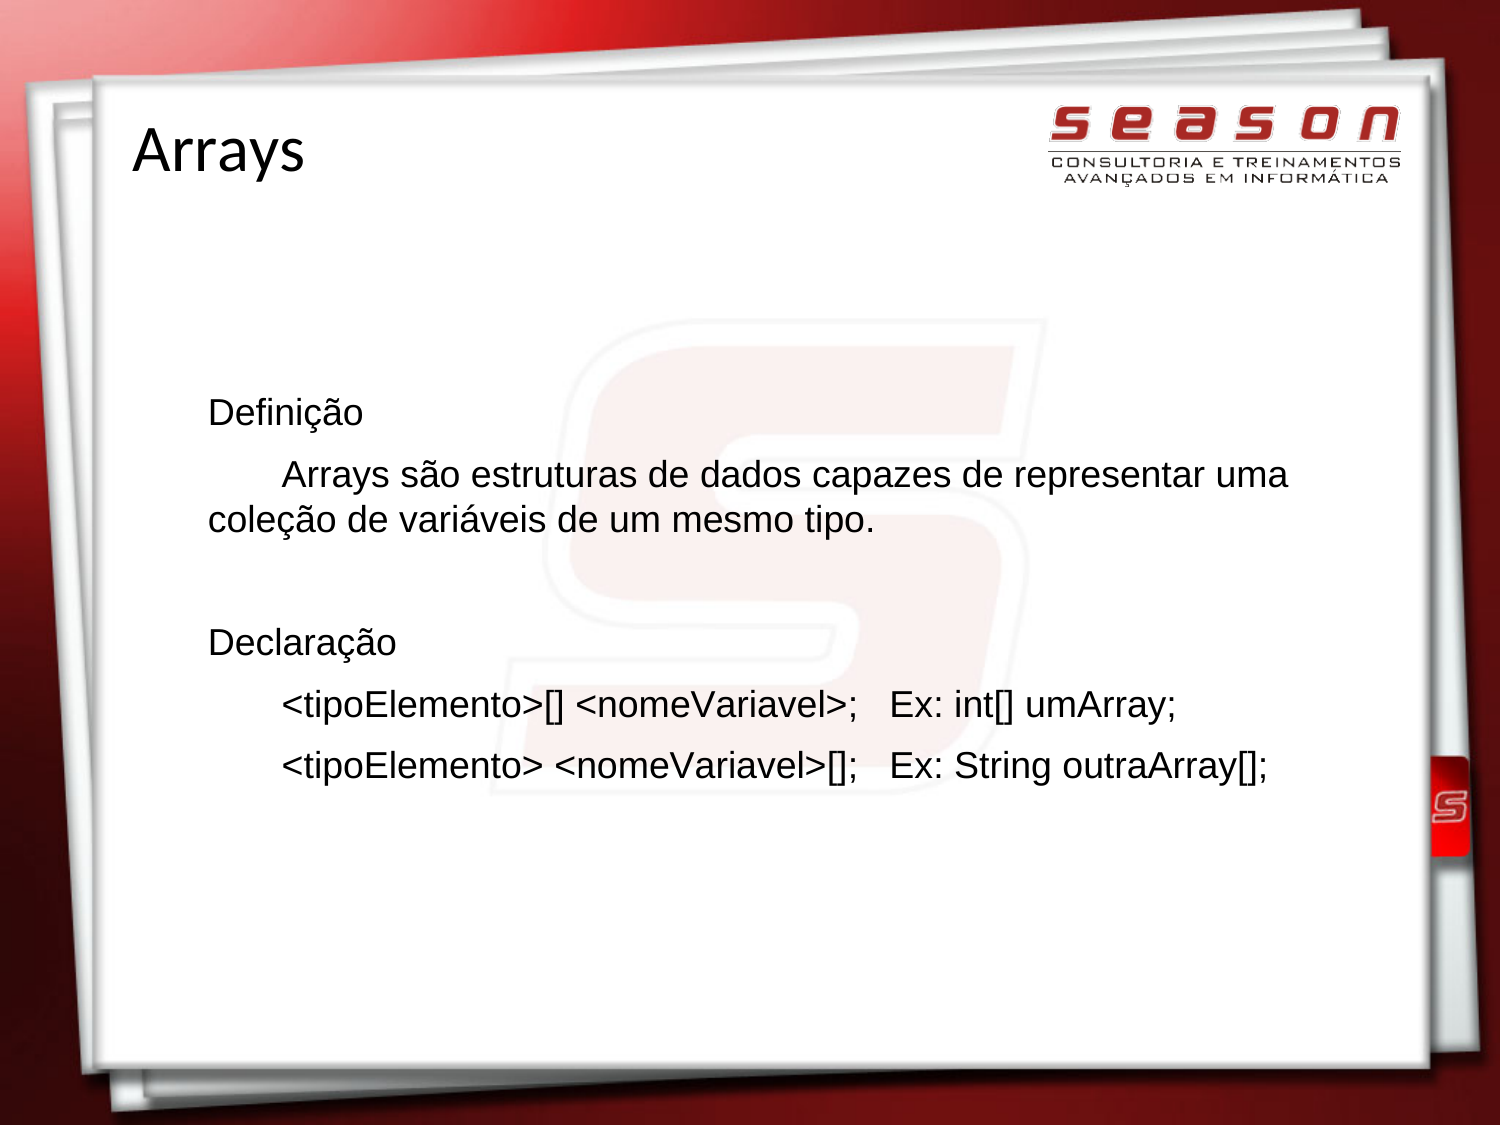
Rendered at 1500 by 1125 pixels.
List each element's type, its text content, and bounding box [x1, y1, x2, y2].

picture [0, 0, 1500, 1125]
title Arrays [118, 33, 1394, 257]
text_box Definição Arrays são estruturas de dados capazes de representar uma coleção de variáveis de um mesmo tipo. Declaração <tipoElemento>[] <nomeVariavel>; Ex: int[] umArray; <tipoElemento> <nomeVariavel>[]; Ex: String outraArray[]; [207, 357, 1328, 894]
